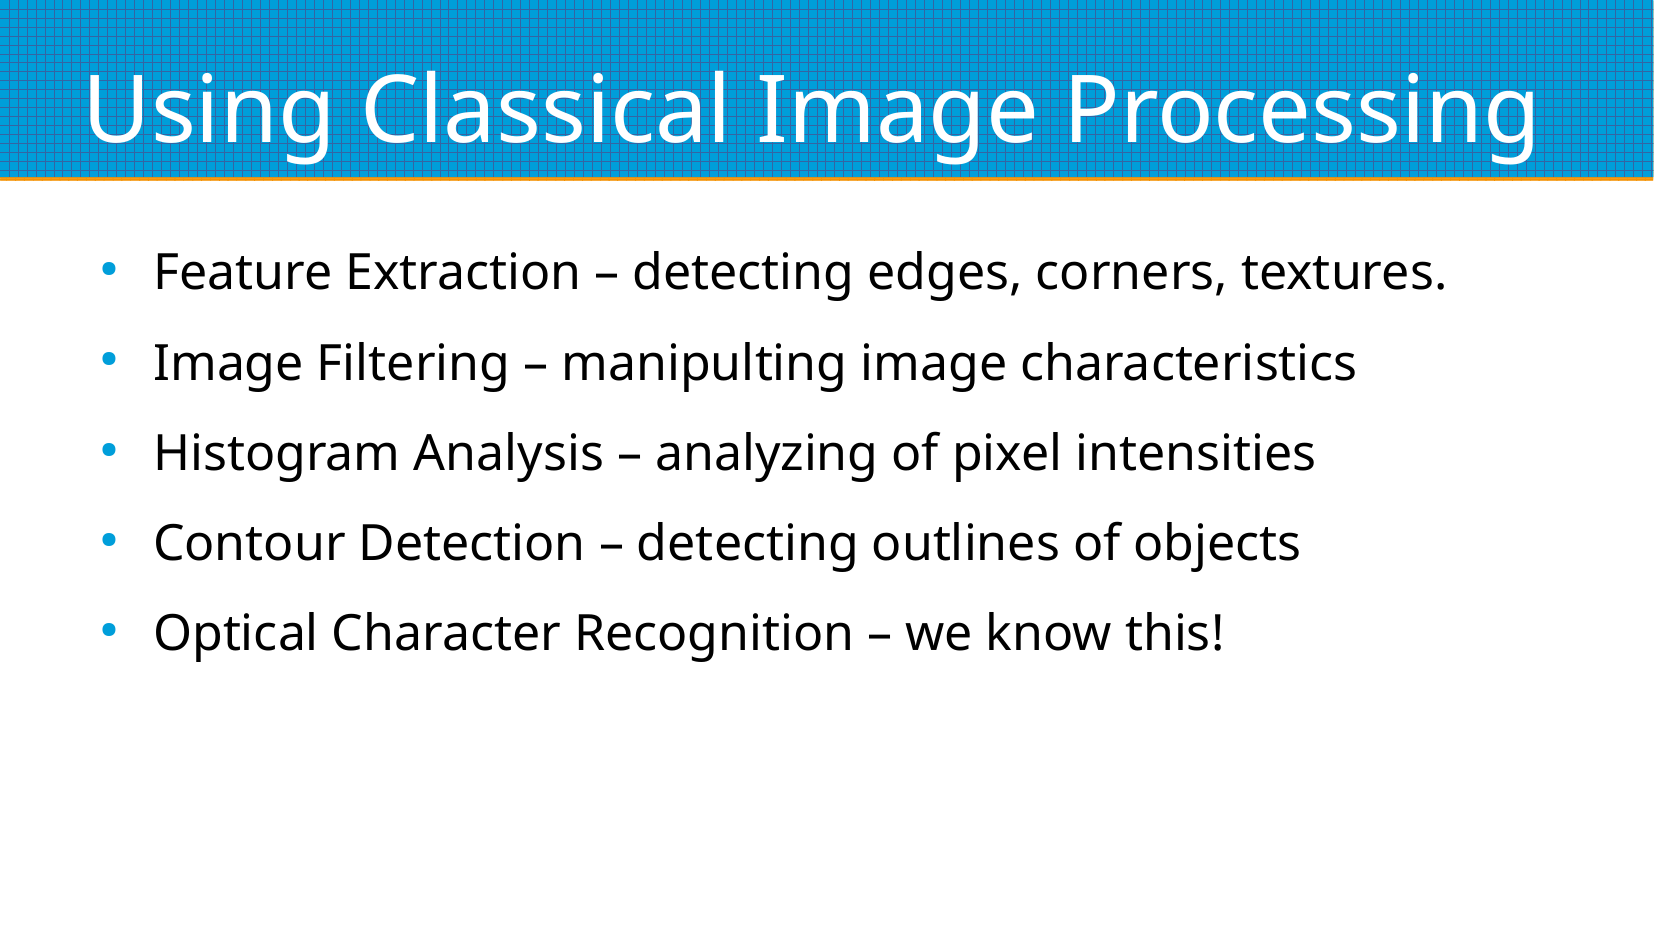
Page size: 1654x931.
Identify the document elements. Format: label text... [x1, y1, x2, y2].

title Using Classical Image Processing [82, 14, 1571, 171]
list Feature Extraction – detecting edges, corners, textures. Image Filtering – manipulting image characteristics Histogram Analysis – analyzing of pixel intensities Contour Detection – detecting outlines of objects Optical Character Recognition – we know this! [82, 236, 1563, 811]
